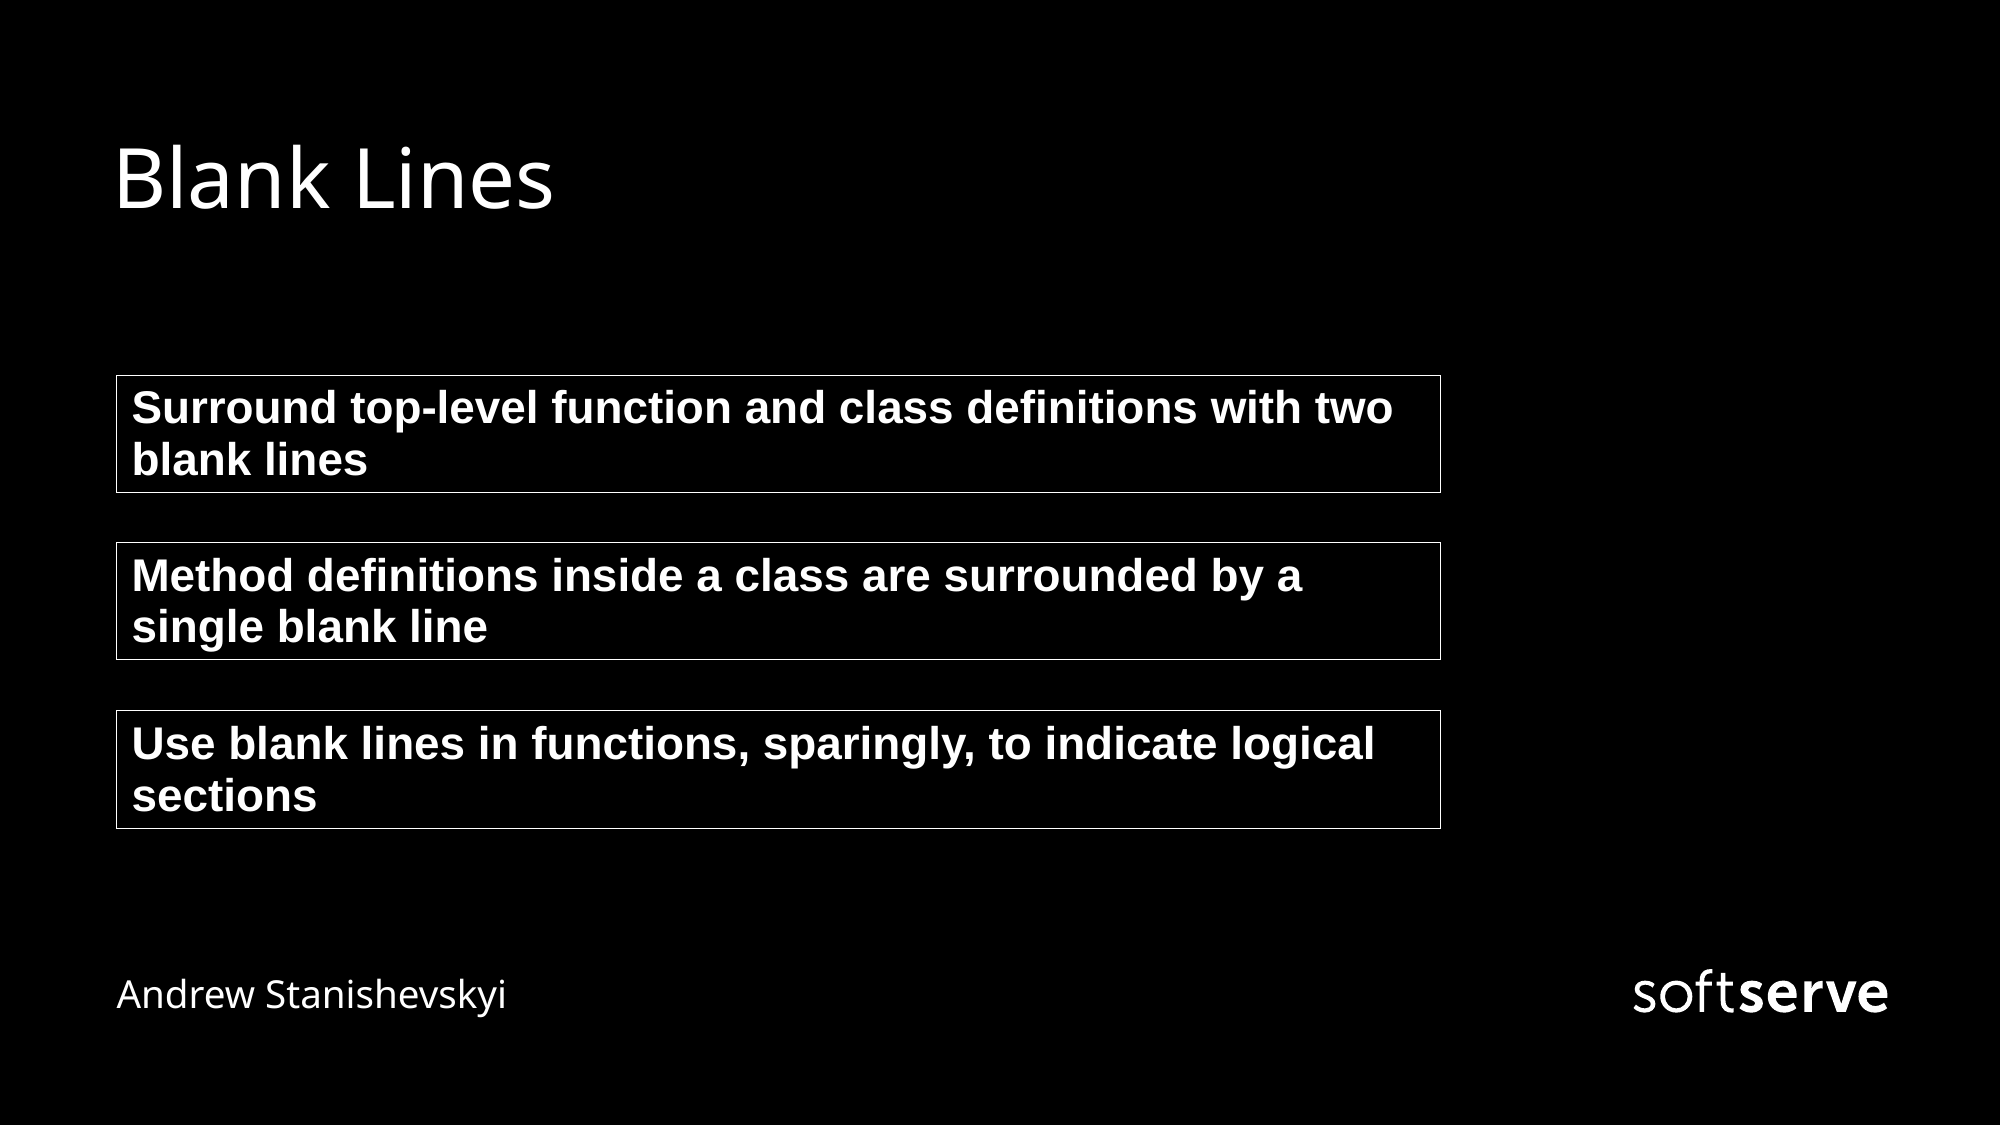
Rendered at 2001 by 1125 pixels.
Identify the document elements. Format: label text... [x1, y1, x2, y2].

list Andrew Stanishevskyi [0, 970, 569, 1019]
text_box Use blank lines in functions, sparingly, to indicate logical sections [116, 710, 1441, 829]
title Blank Lines [112, 135, 1888, 330]
text_box Surround top-level function and class definitions with two blank lines [116, 375, 1441, 493]
text_box Method definitions inside a class are surrounded by a single blank line [116, 542, 1441, 660]
